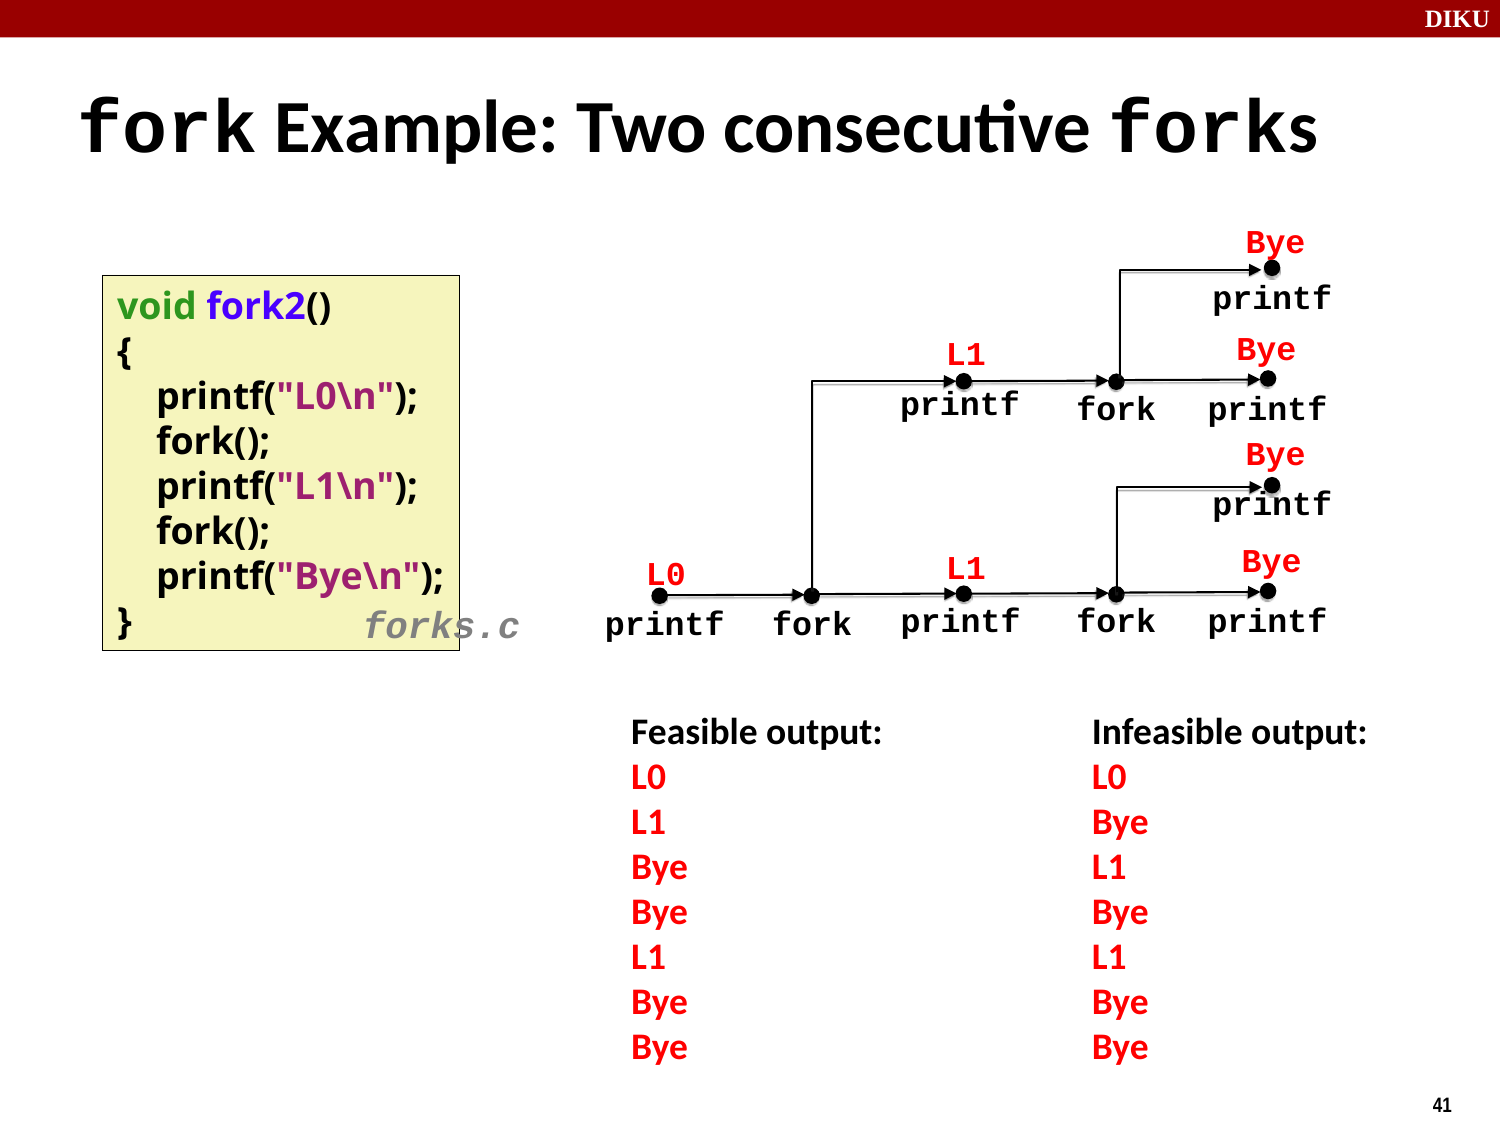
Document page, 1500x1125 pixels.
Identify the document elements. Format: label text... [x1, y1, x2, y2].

text_box printf [1194, 474, 1350, 530]
title fork Example: Two consecutive forks [62, 75, 1463, 169]
text_box Bye [1201, 319, 1332, 375]
text_box printf [1189, 379, 1346, 435]
text_box [1260, 375, 1276, 379]
text_box Infeasible output: L0 Bye L1 Bye L1 Bye Bye [1077, 699, 1384, 1075]
text_box printf [1194, 268, 1350, 324]
text_box Feasible output: L0 L1 Bye Bye L1 Bye Bye [616, 699, 898, 1075]
text_box L1 [931, 539, 1001, 594]
text_box [804, 588, 819, 594]
text_box L0 [631, 544, 701, 600]
text_box L1 [931, 324, 1001, 380]
text_box fork [757, 594, 867, 690]
text_box printf [589, 594, 740, 650]
text_box [1260, 587, 1276, 592]
text_box [1109, 374, 1124, 379]
text_box void fork2() { printf("L0\n"); fork(); printf("L1\n"); fork(); printf("Bye\n"); } [102, 274, 459, 650]
text_box printf [882, 594, 1038, 648]
text_box printf [1001, 374, 1044, 379]
text_box Bye [1230, 424, 1321, 480]
text_box fork [1038, 379, 1189, 435]
text_box printf [876, 374, 1038, 430]
text_box fork [1038, 592, 1189, 648]
text_box Bye [1210, 212, 1341, 268]
text_box forks.c [348, 597, 536, 655]
text_box Bye [1226, 531, 1317, 587]
text_box printf [1189, 592, 1346, 648]
